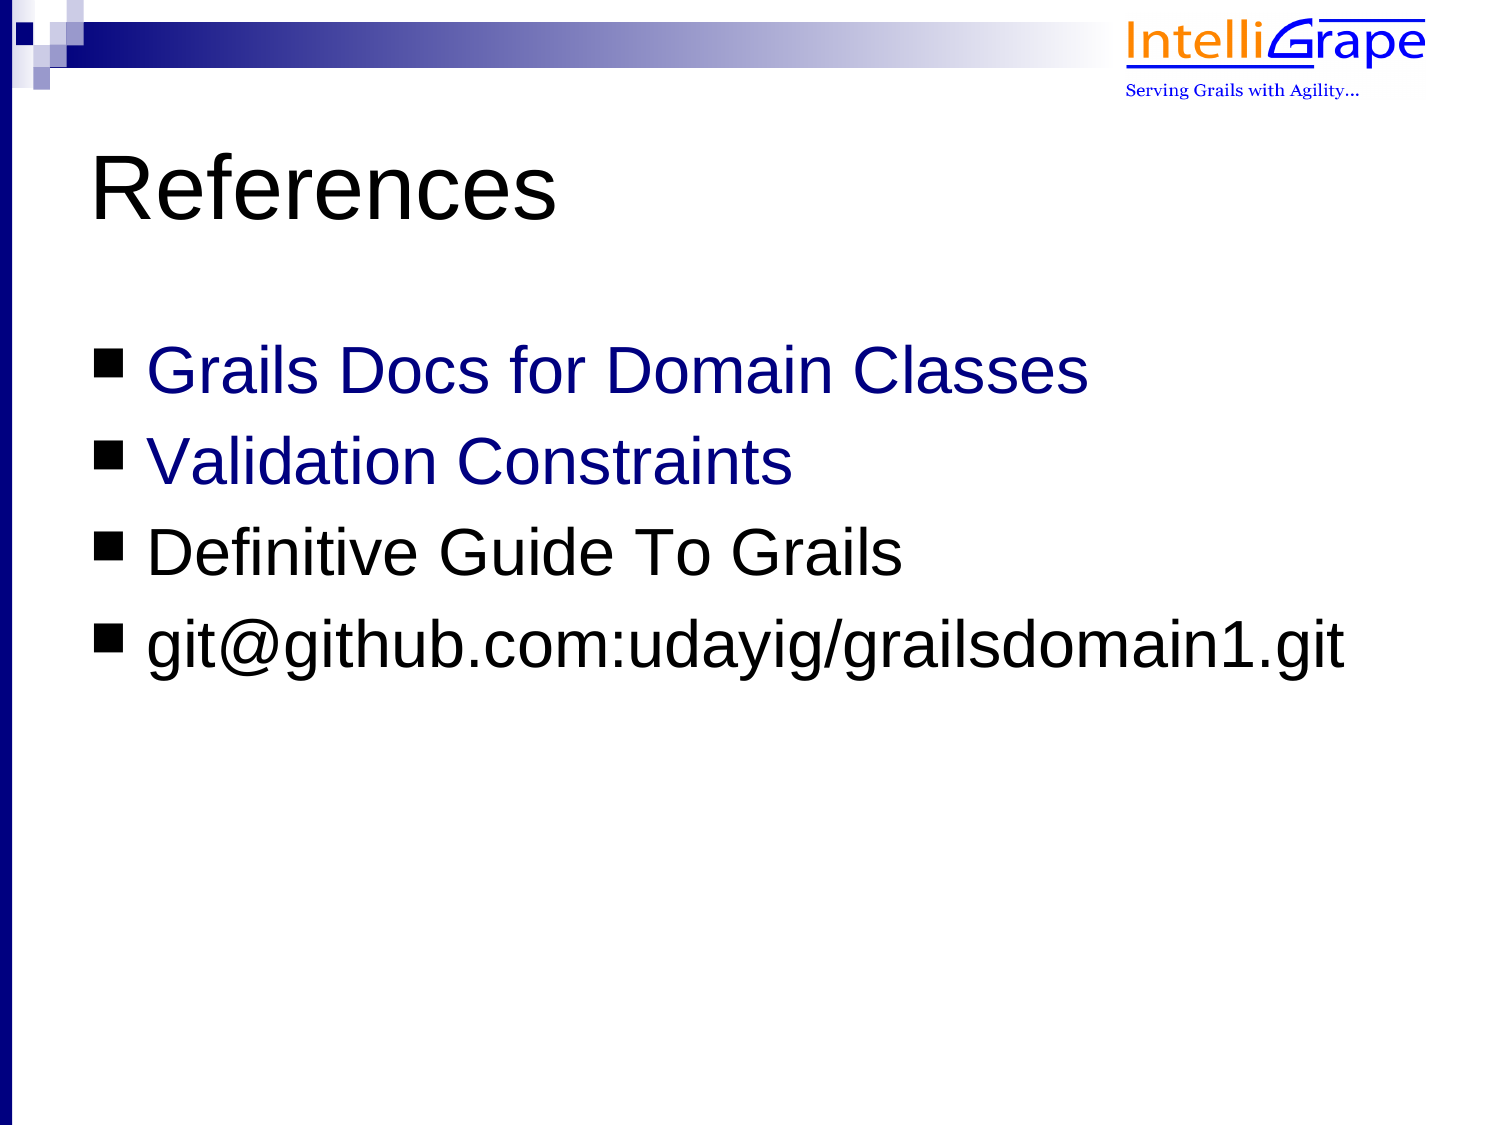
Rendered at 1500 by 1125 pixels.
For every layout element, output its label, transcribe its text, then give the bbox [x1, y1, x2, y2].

picture [1125, 12, 1425, 74]
title References [75, 74, 1426, 301]
list Grails Docs for Domain Classes Validation Constraints Definitive Guide To Grails git@github.com:udayig/grailsdomain1.git [75, 324, 1426, 1068]
